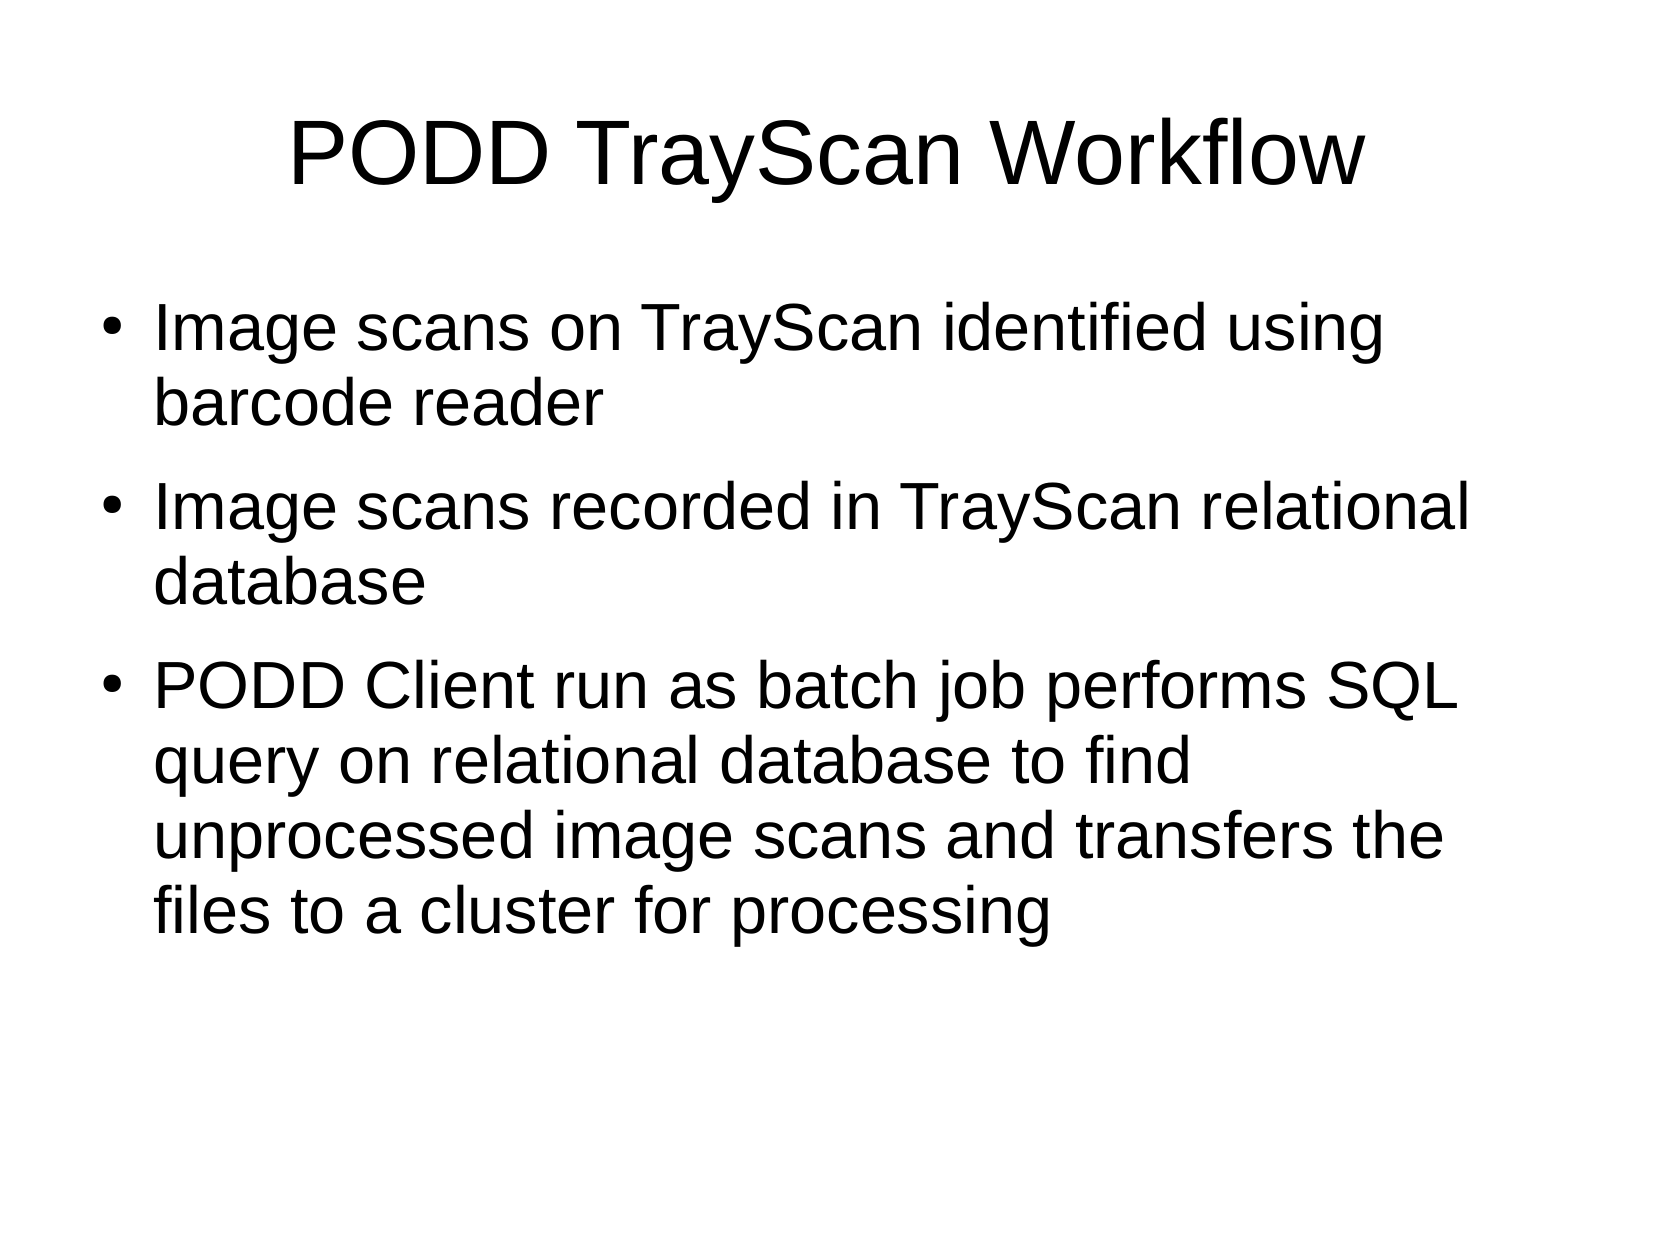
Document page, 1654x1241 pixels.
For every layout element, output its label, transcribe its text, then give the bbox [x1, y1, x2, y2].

title PODD TrayScan Workflow [82, 49, 1571, 257]
list Image scans on TrayScan identified using barcode reader Image scans recorded in TrayScan relational database PODD Client run as batch job performs SQL query on relational database to find unprocessed image scans and transfers the files to a cluster for processing [82, 290, 1571, 1010]
